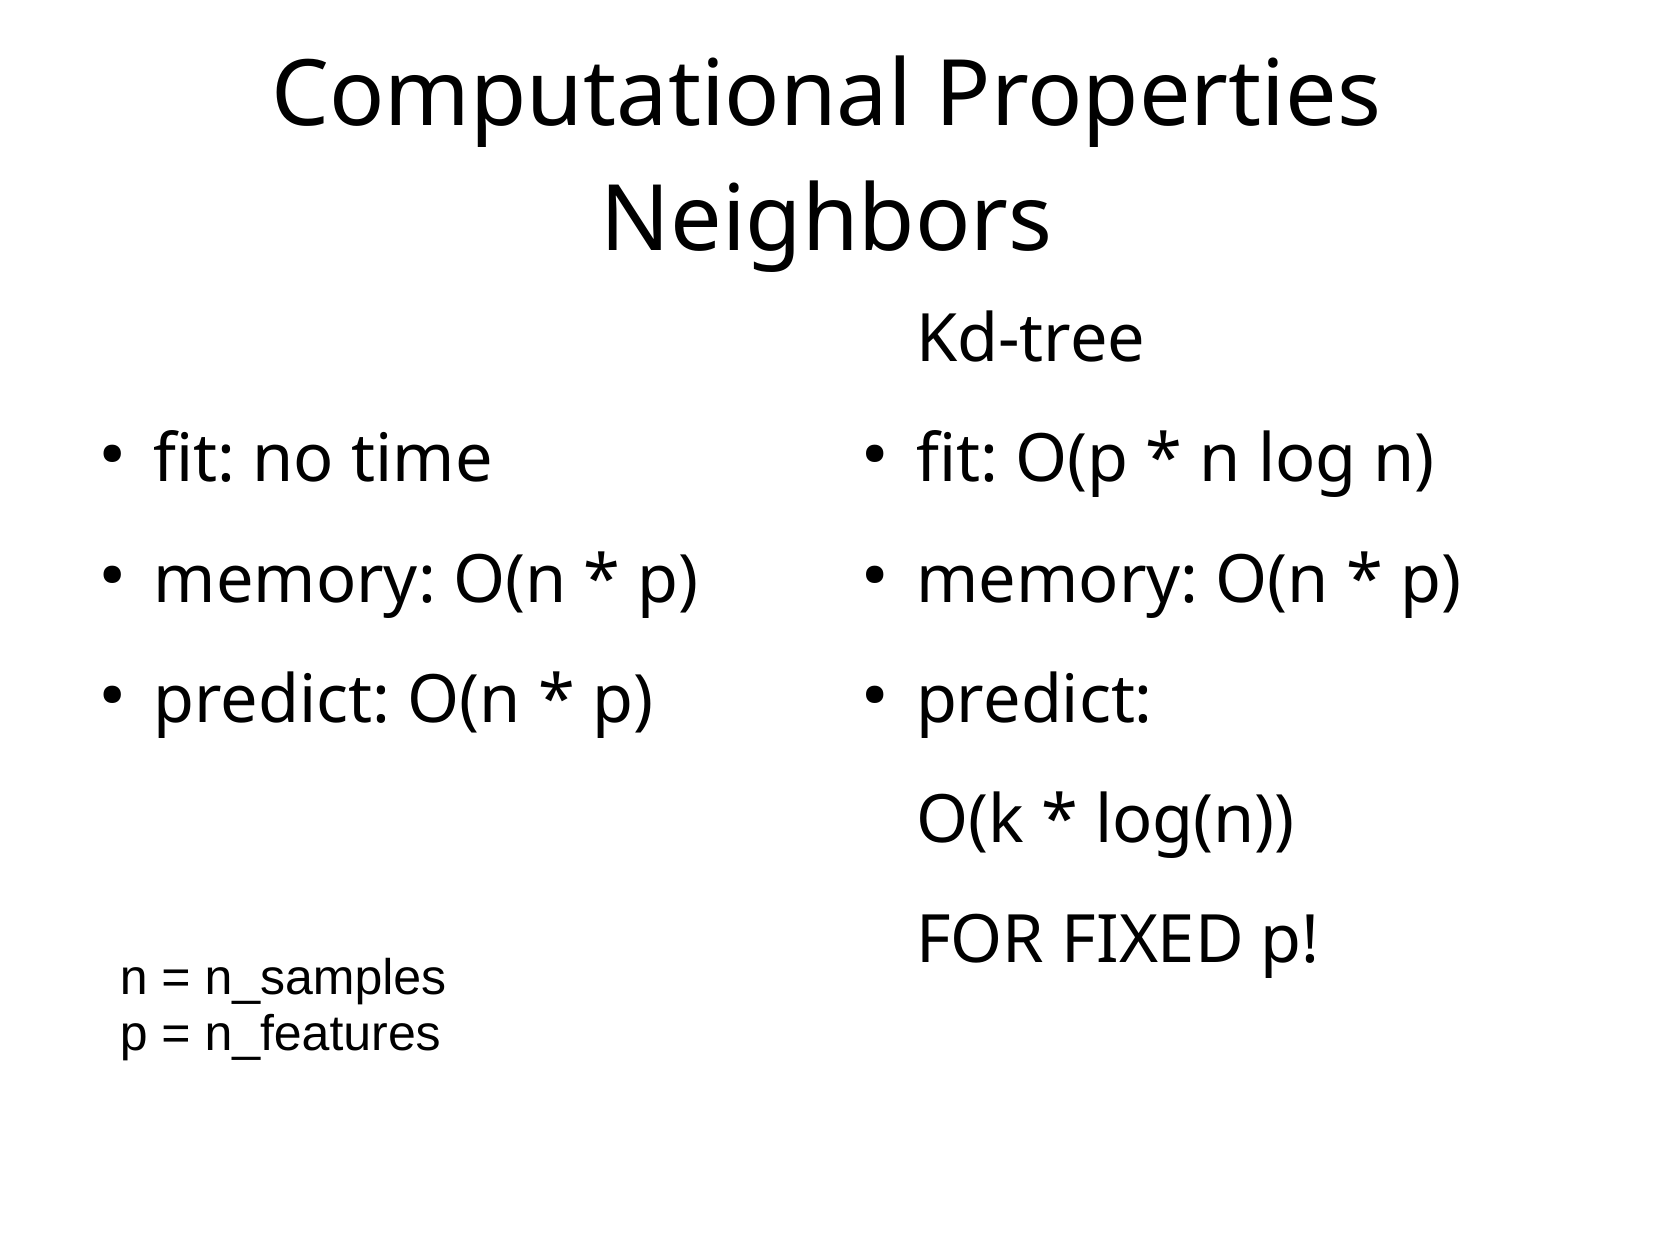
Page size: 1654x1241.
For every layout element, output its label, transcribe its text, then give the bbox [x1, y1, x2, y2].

list fit: no time memory: O(n * p) predict: O(n * p) [82, 290, 809, 1010]
title Computational Properties Neighbors [82, 49, 1571, 257]
text_box n = n_samples p = n_features [105, 941, 1156, 1111]
list Kd-tree fit: O(p * n log n) memory: O(n * p) predict: O(k * log(n)) FOR FIXED p! [845, 290, 1572, 1010]
